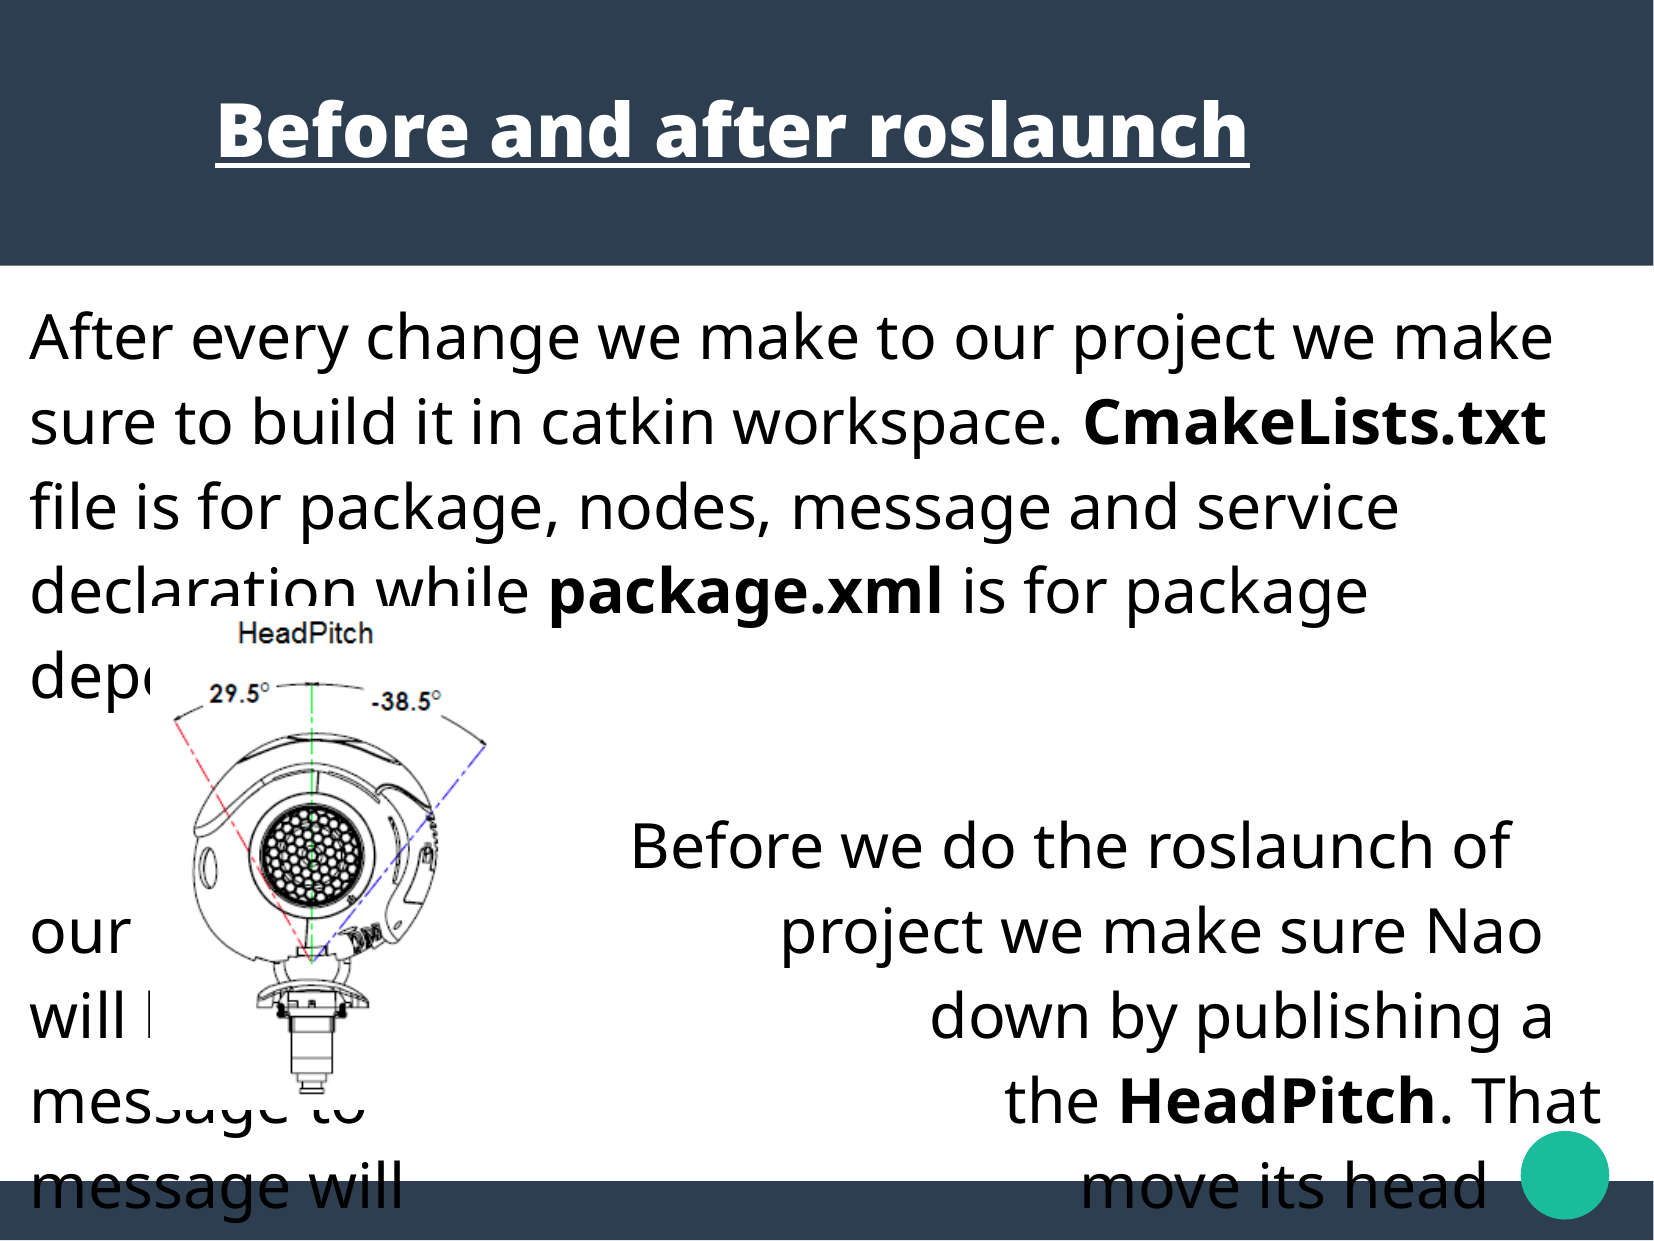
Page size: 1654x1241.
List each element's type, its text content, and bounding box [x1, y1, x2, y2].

text_box After every change we make to our project we make sure to build it in catkin workspace. CmakeLists.txt file is for package, nodes, message and service declaration while package.xml is for package dependencies. Before we do the roslaunch of our project we make sure Nao will look down by publishing a message to the HeadPitch. That message will move its head around 20 degrees front. [15, 285, 1636, 1156]
picture [150, 606, 504, 1111]
title Before and after roslaunch [59, 49, 1595, 207]
